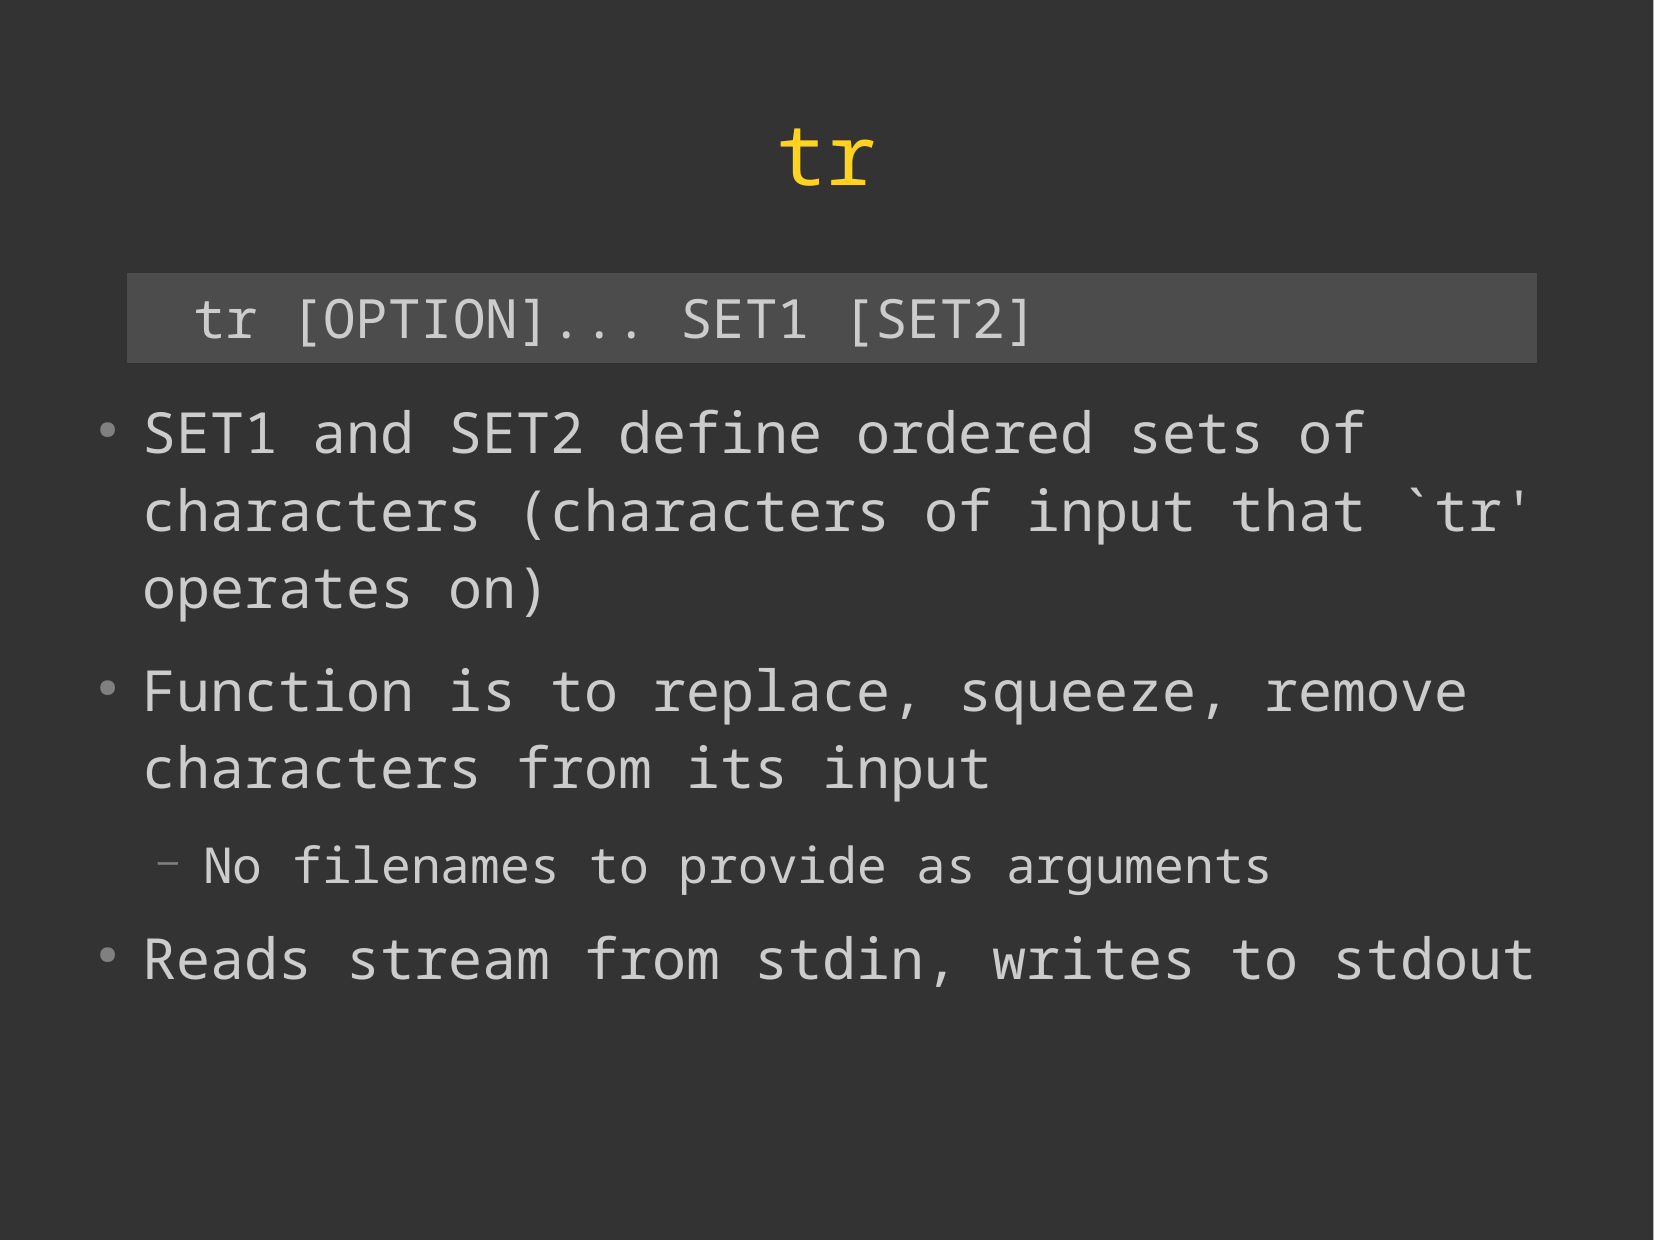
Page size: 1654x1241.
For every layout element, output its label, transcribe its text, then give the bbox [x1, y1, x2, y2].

title tr [82, 49, 1571, 257]
table_header tr [OPTION]... SET1 [SET2] [127, 273, 1537, 363]
list SET1 and SET2 define ordered sets of characters (characters of input that `tr' operates on) Function is to replace, squeeze, remove characters from its input No filenames to provide as arguments Reads stream from stdin, writes to stdout [82, 290, 1538, 1010]
